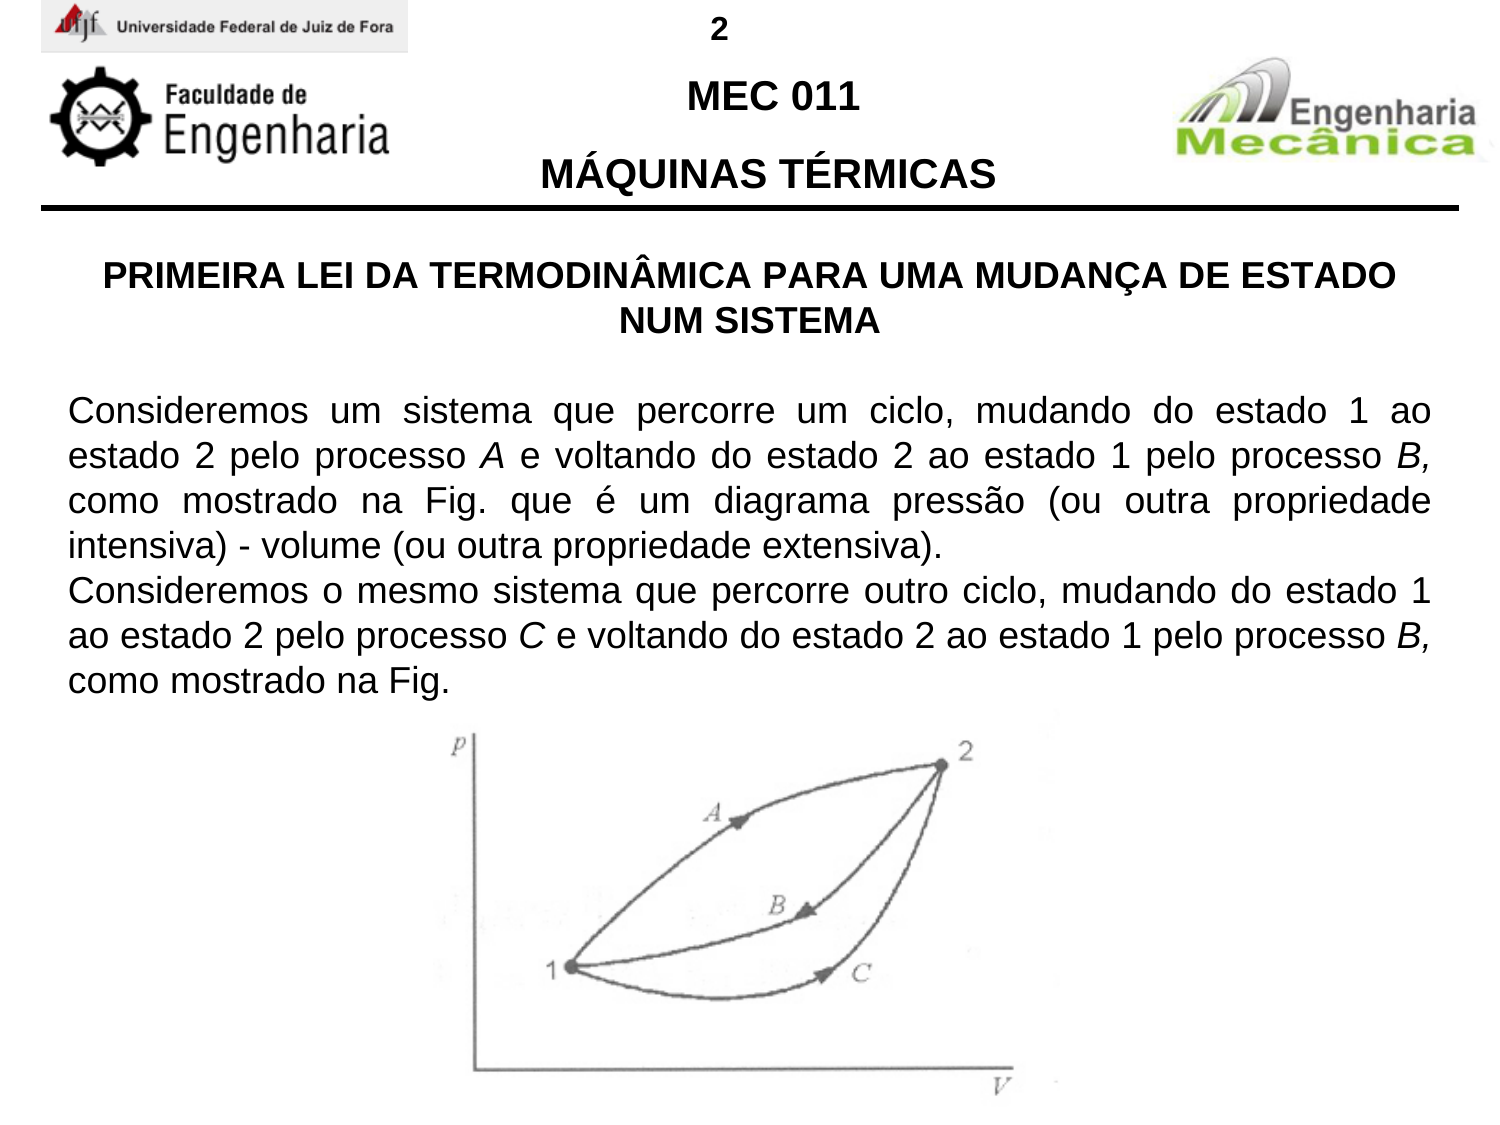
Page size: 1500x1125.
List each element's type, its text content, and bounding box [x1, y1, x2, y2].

picture [41, 0, 408, 174]
text_box PRIMEIRA LEI DA TERMODINÂMICA PARA UMA MUDANÇA DE ESTADO NUM SISTEMA Consideremos um sistema que percorre um ciclo, mudando do estado 1 ao estado 2 pelo processo A e voltando do estado 2 ao estado 1 pelo processo B, como mostrado na Fig. que é um diagrama pressão (ou outra propriedade intensiva) - volume (ou outra propriedade extensiva). Consideremos o mesmo sistema que percorre outro ciclo, mudando do estado 1 ao estado 2 pelo processo C e voltando do estado 2 ao estado 1 pelo processo B, como mostrado na Fig. [53, 243, 1447, 799]
picture [1151, 54, 1500, 167]
picture [433, 706, 1060, 1118]
